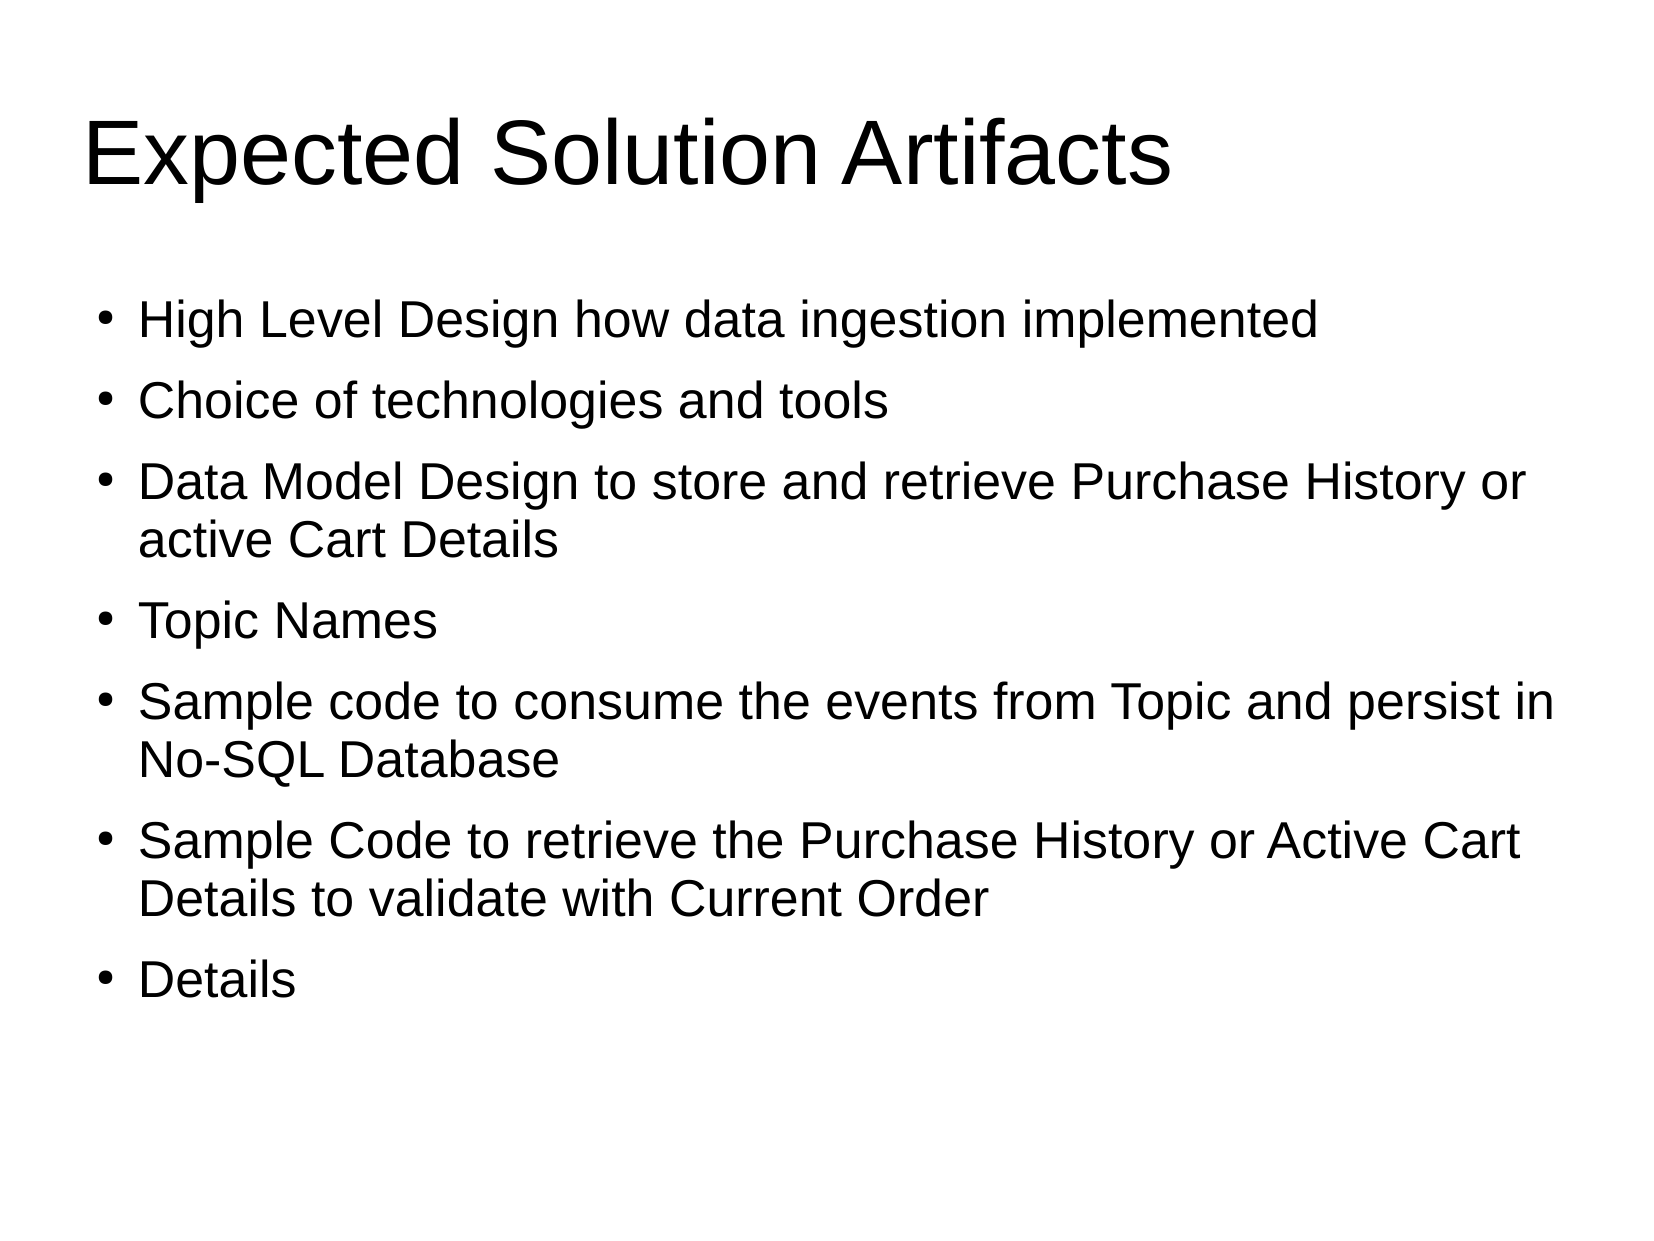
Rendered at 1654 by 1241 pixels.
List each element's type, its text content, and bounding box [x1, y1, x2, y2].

title Expected Solution Artifacts [82, 49, 1571, 257]
list High Level Design how data ingestion implemented Choice of technologies and tools Data Model Design to store and retrieve Purchase History or active Cart Details Topic Names Sample code to consume the events from Topic and persist in No-SQL Database Sample Code to retrieve the Purchase History or Active Cart Details to validate with Current Order Details [82, 290, 1571, 1010]
